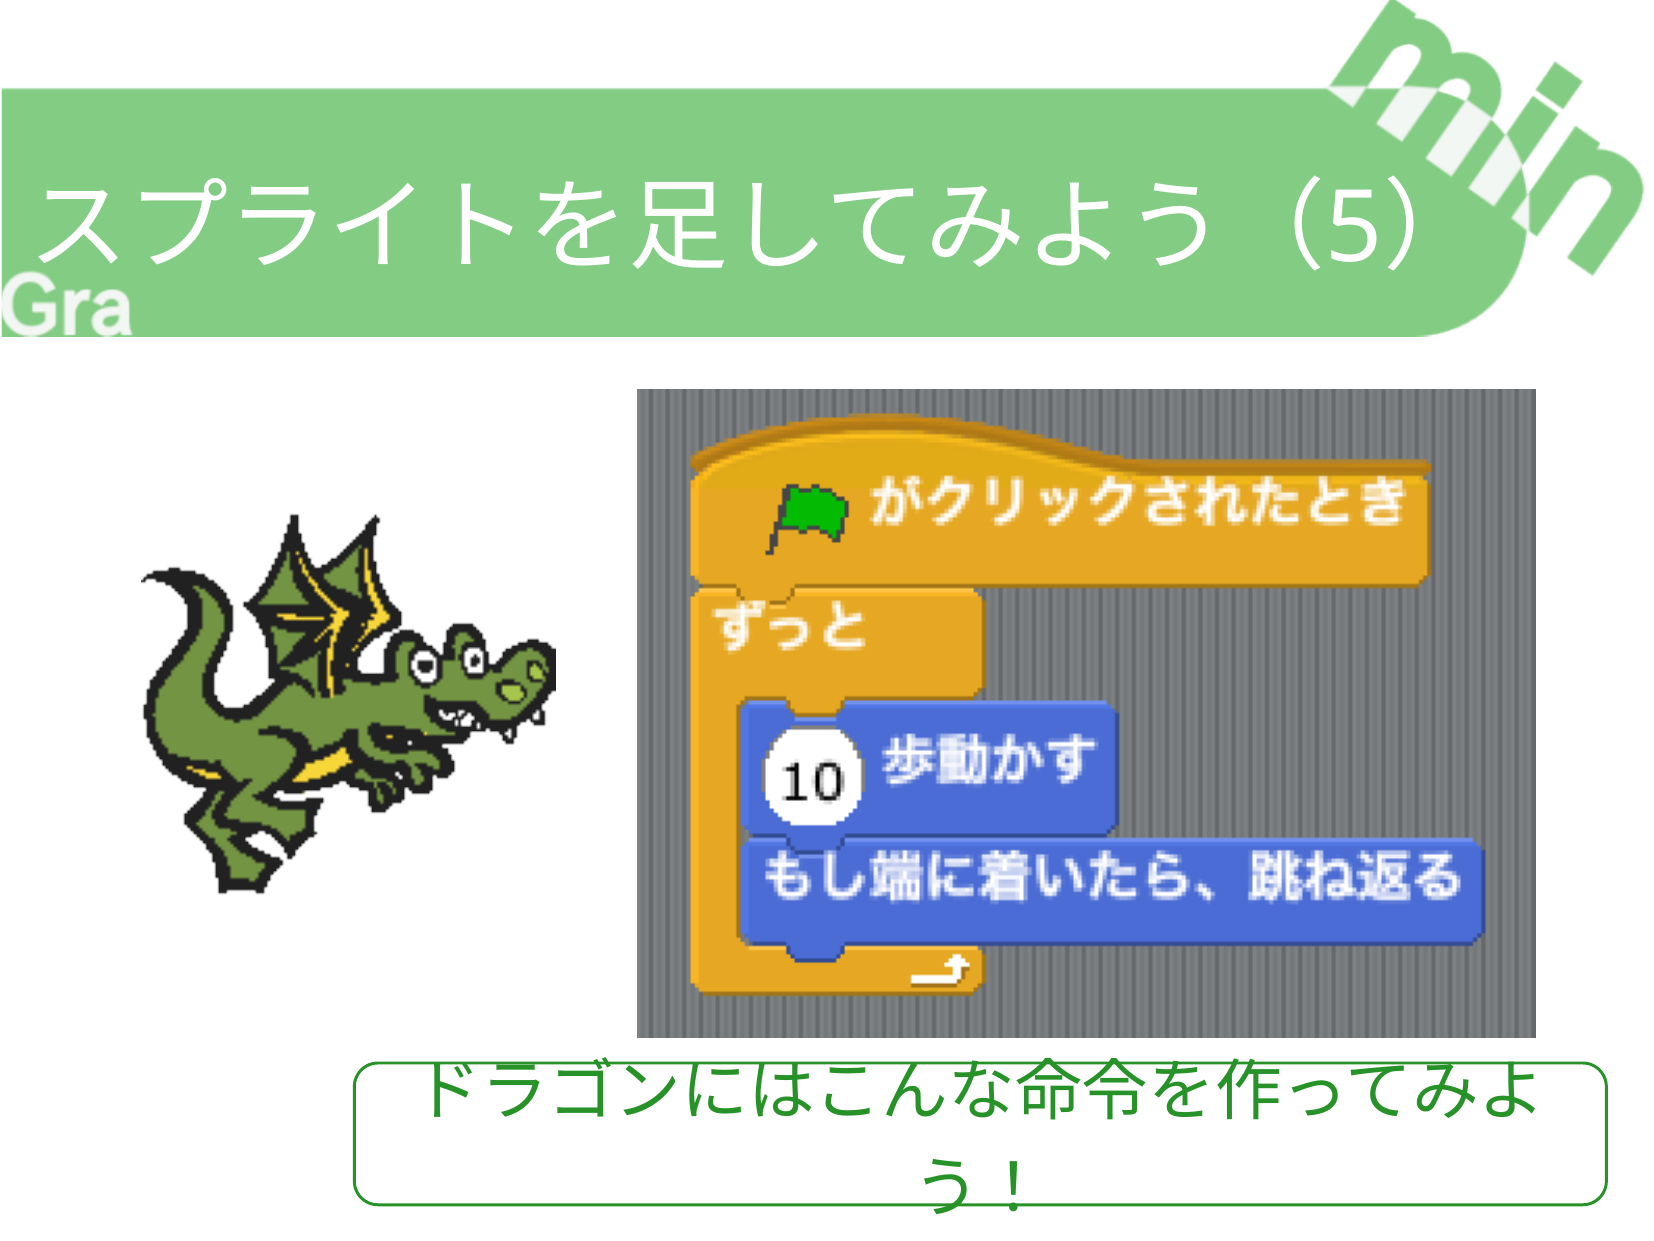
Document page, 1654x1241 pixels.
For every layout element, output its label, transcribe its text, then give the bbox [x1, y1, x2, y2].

picture [1, 0, 1654, 337]
title スプライトを足してみよう（5） [11, 134, 1501, 303]
text_box ドラゴンにはこんな命令を作ってみよう！ [354, 1062, 1607, 1205]
picture [637, 389, 1536, 1039]
picture [141, 506, 556, 898]
